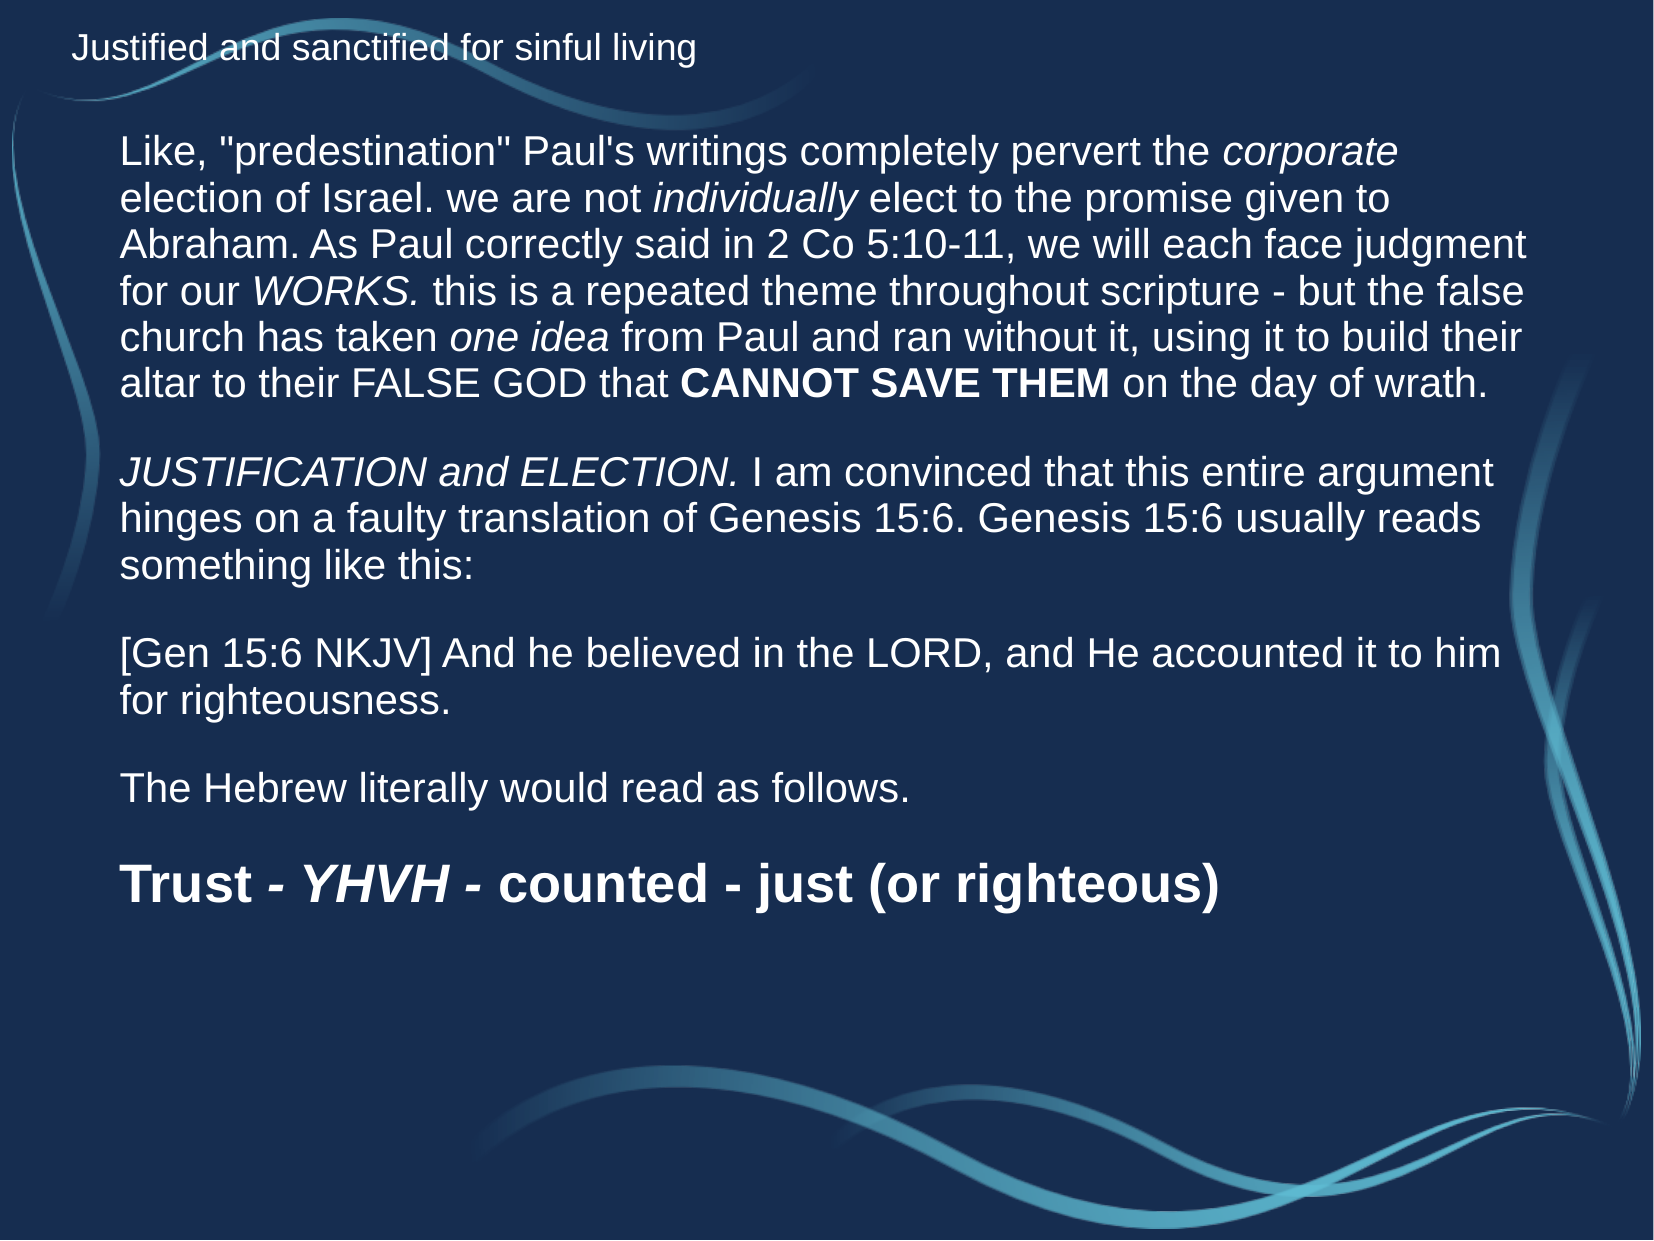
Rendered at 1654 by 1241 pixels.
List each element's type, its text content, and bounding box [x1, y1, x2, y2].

title Justified and sanctified for sinful living [56, 18, 1545, 218]
picture [460, 346, 1641, 1229]
picture [12, 18, 104, 625]
list Like, "predestination" Paul's writings completely pervert the corporate election of Israel. we are not individually elect to the promise given to Abraham. As Paul correctly said in 2 Co 5:10-11, we will each face judgment for our WORKS. this is a repeated theme throughout scripture - but the false church has taken one idea from Paul and ran without it, using it to build their altar to their FALSE GOD that CANNOT SAVE THEM on the day of wrath. JUSTIFICATION and ELECTION. I am convinced that this entire argument hinges on a faulty translation of Genesis 15:6. Genesis 15:6 usually reads something like this: [Gen 15:6 NKJV] And he believed in the LORD, and He accounted it to him for righteousness. The Hebrew literally would read as follows. Trust - YHVH - counted - just (or righteous) [100, 120, 1544, 1106]
